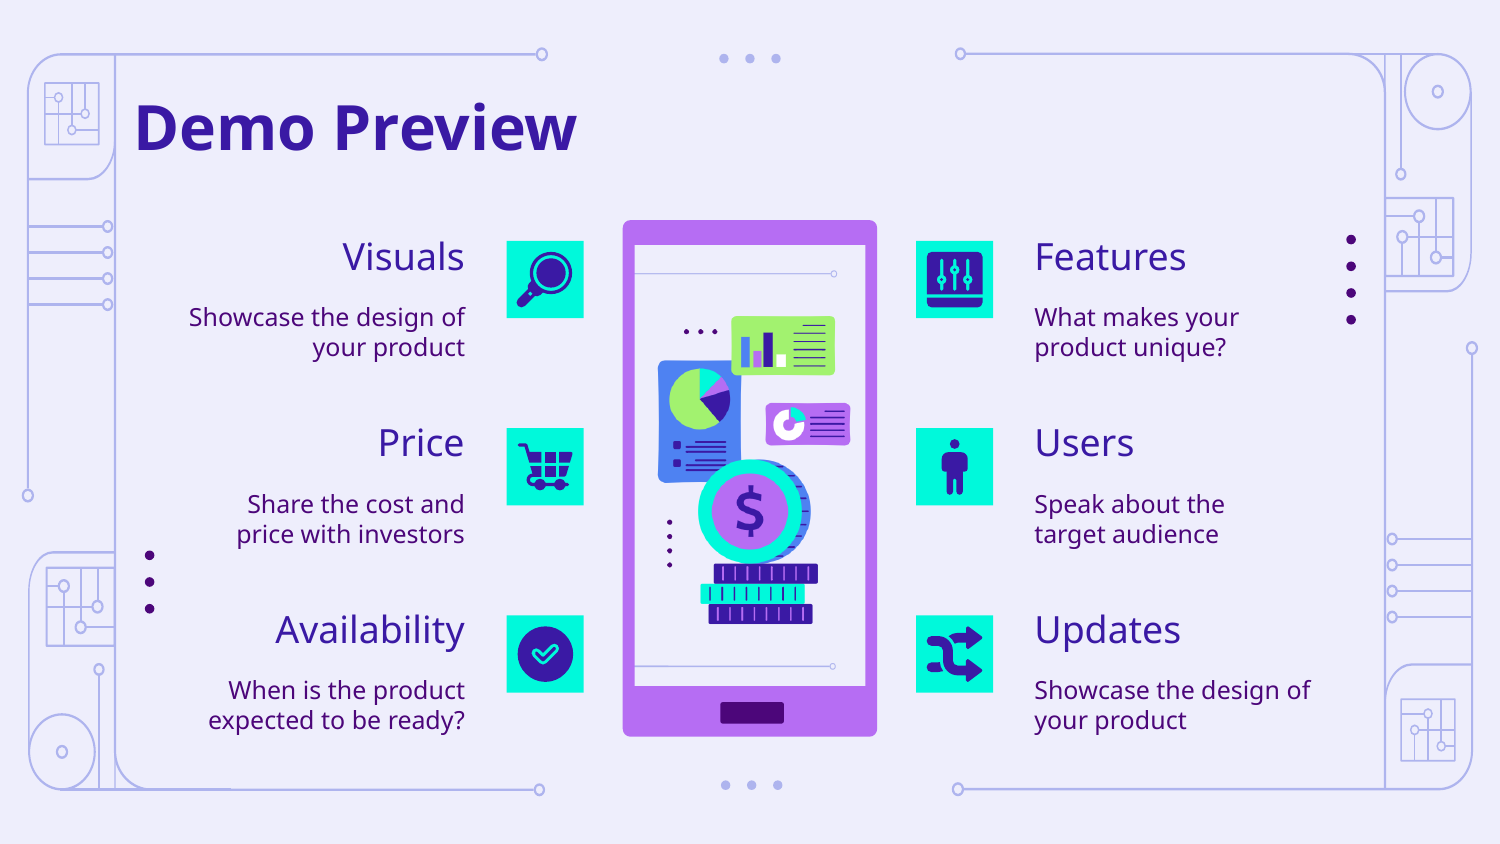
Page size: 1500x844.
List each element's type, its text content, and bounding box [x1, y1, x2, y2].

text_box When is the product expected to be ready? [173, 659, 481, 737]
text_box Showcase the design of your product [173, 286, 481, 364]
text_box [517, 252, 572, 307]
text_box [927, 298, 982, 307]
text_box [546, 467, 555, 476]
text_box [951, 440, 959, 448]
text_box [144, 550, 155, 561]
text_box [144, 603, 155, 614]
text_box [927, 663, 942, 672]
picture [634, 245, 866, 686]
text_box Visuals [173, 220, 480, 294]
text_box [527, 467, 568, 490]
text_box [1346, 261, 1356, 272]
text_box [942, 453, 967, 494]
text_box Availability [173, 592, 480, 666]
text_box [546, 453, 555, 462]
text_box Share the cost and price with investors [173, 473, 481, 551]
title Demo Preview [118, 72, 1382, 167]
text_box Updates [1019, 592, 1327, 666]
text_box Features [1019, 220, 1327, 294]
text_box [927, 252, 982, 294]
text_box What makes your product unique? [1019, 294, 1327, 364]
text_box [518, 627, 573, 681]
text_box [622, 220, 878, 737]
text_box [144, 577, 155, 587]
text_box Users [1019, 406, 1327, 480]
text_box [928, 637, 981, 681]
text_box [560, 452, 572, 462]
text_box [560, 466, 568, 476]
text_box [950, 627, 981, 648]
text_box [1346, 314, 1356, 325]
text_box Speak about the target audience [1019, 480, 1327, 551]
text_box [1346, 234, 1356, 245]
text_box [1346, 288, 1356, 298]
text_box [519, 444, 541, 462]
text_box Showcase the design of your product [1019, 666, 1327, 737]
text_box Price [173, 406, 480, 480]
